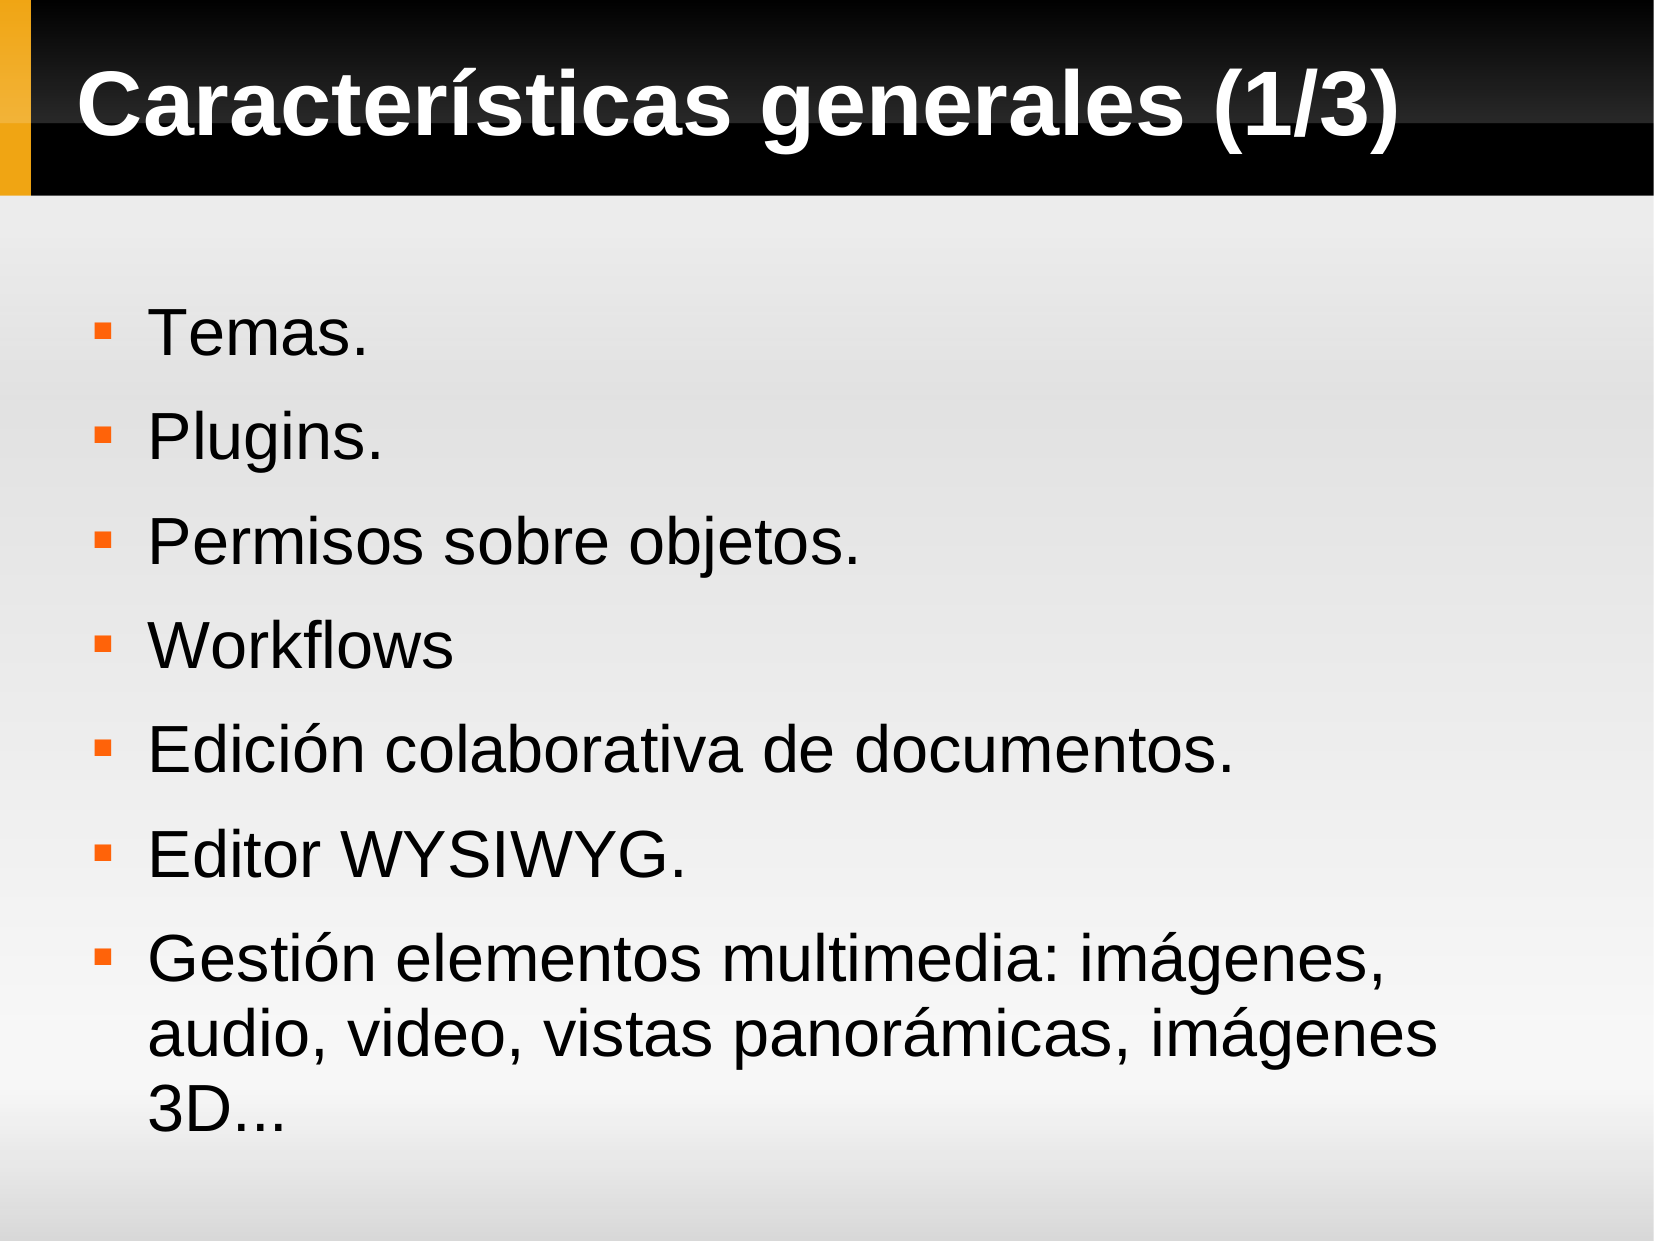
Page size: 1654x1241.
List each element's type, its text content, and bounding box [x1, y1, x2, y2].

list Temas. Plugins. Permisos sobre objetos. Workflows Edición colaborativa de documentos. Editor WYSIWYG. Gestión elementos multimedia: imágenes, audio, video, vistas panorámicas, imágenes 3D... [76, 295, 1565, 1146]
picture [0, 0, 1654, 1241]
title Características generales (1/3) [76, 0, 1565, 208]
